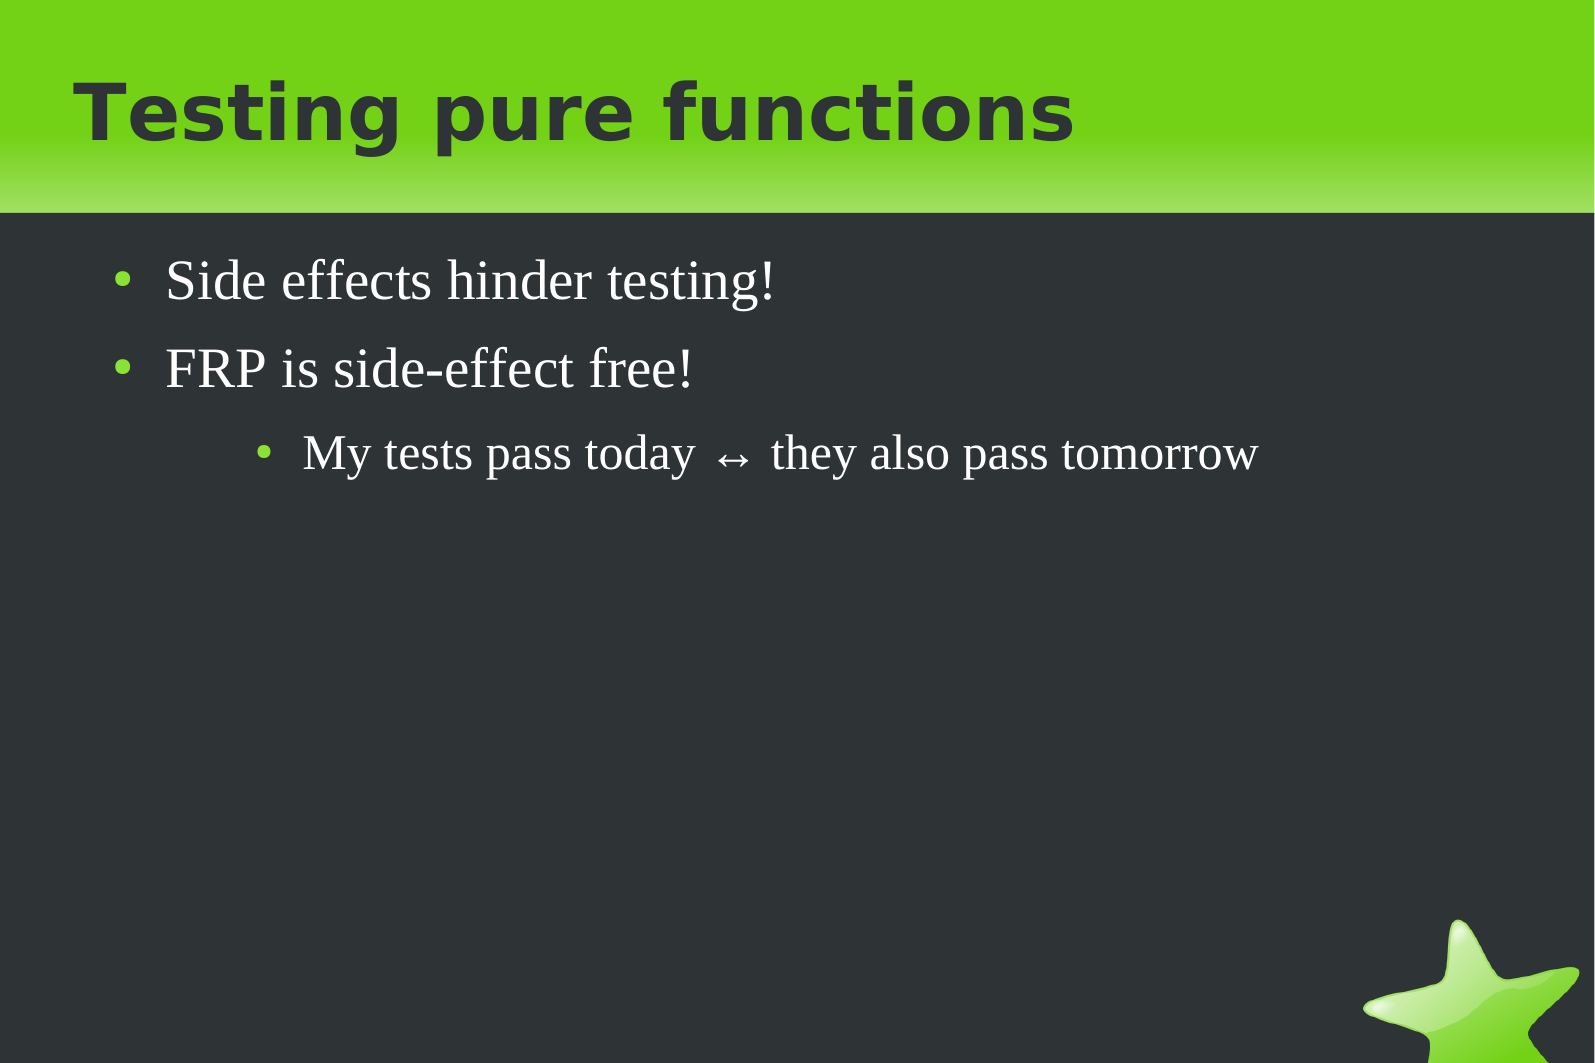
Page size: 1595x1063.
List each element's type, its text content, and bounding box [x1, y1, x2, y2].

list Side effects hinder testing! FRP is side-effect free! My tests pass today ↔ they also pass tomorrow [79, 248, 1515, 951]
picture [0, 0, 1595, 1063]
title Testing pure functions [74, 25, 1510, 203]
